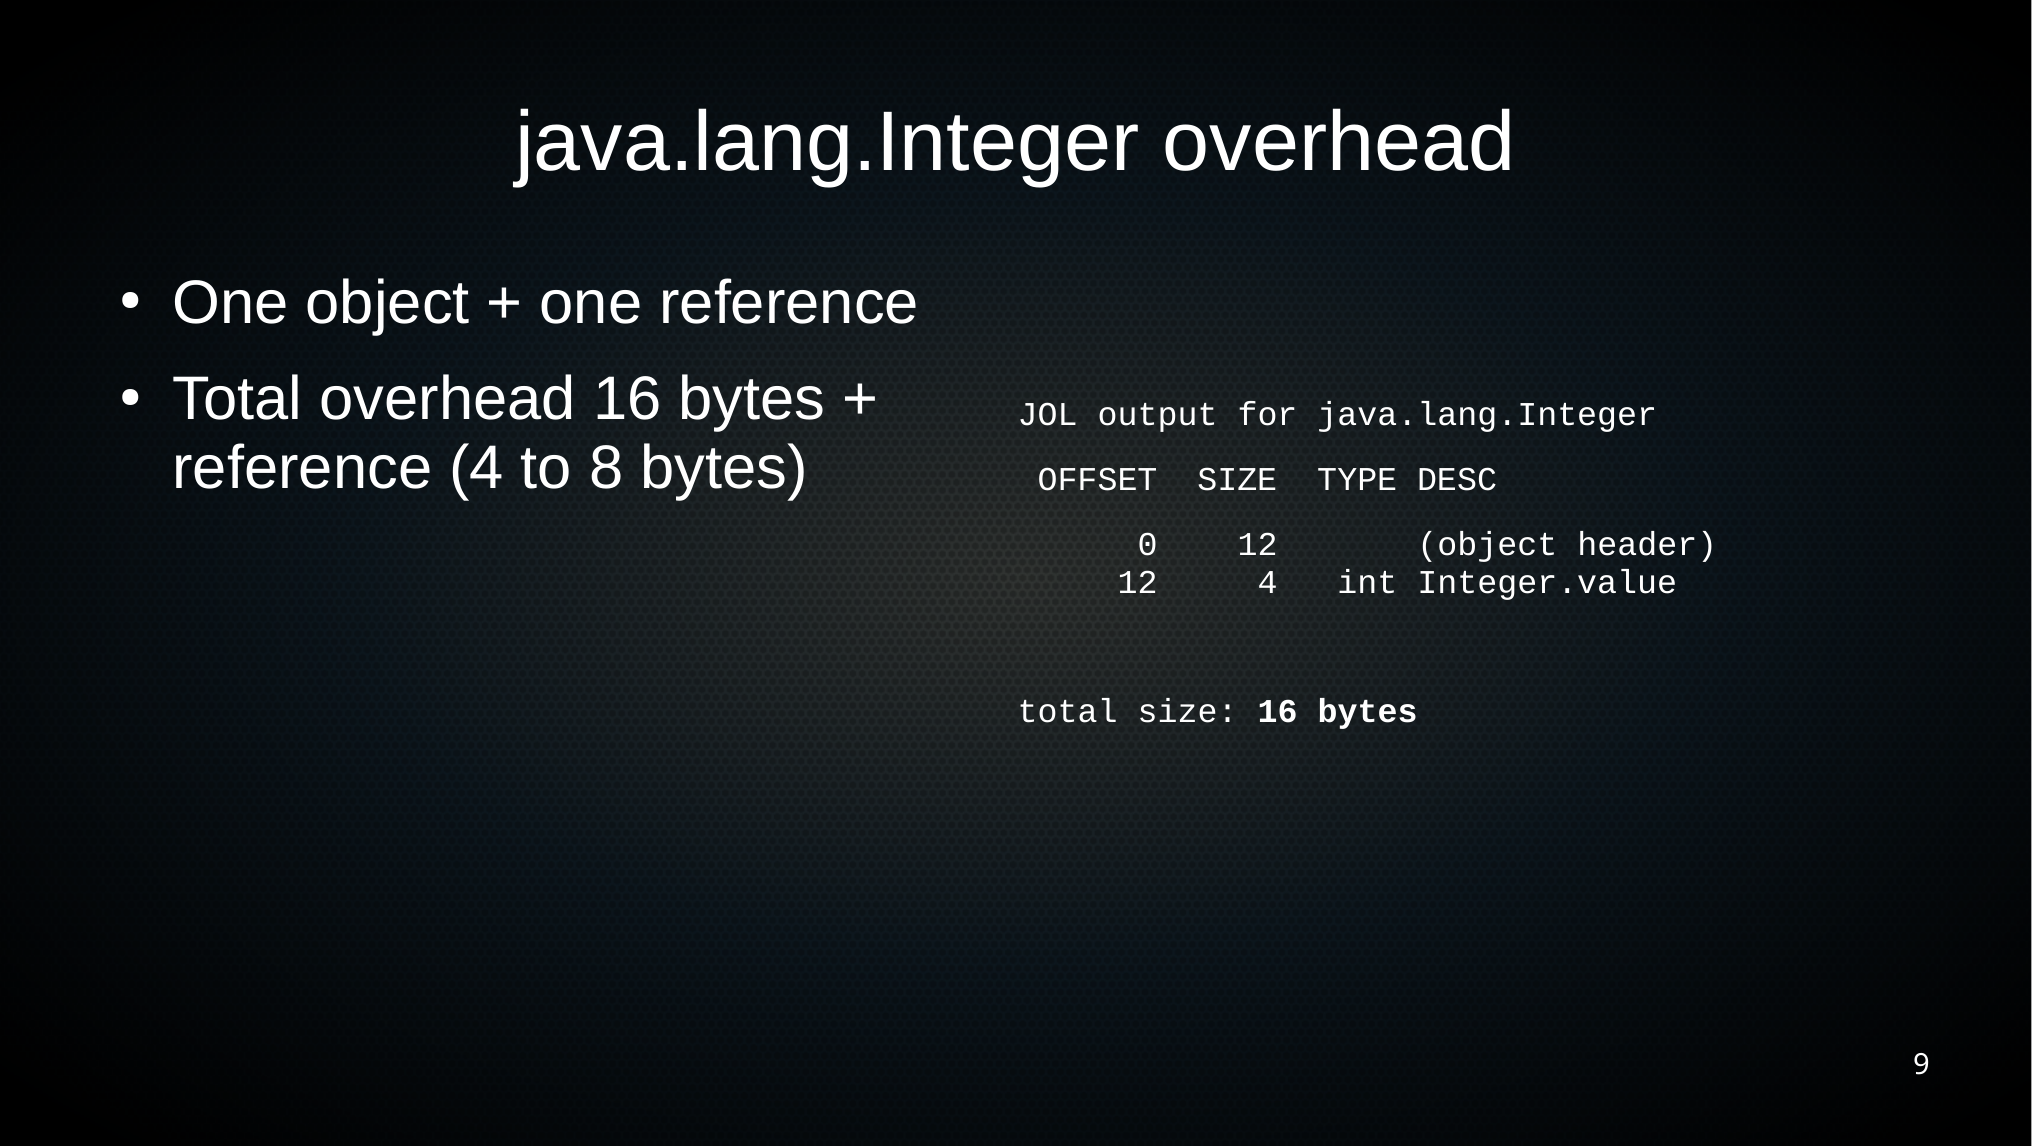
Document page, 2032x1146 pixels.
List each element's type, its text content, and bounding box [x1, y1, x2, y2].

title java.lang.Integer overhead [101, 45, 1930, 237]
picture [0, 0, 2032, 1146]
list One object + one reference Total overhead 16 bytes + reference (4 to 8 bytes) [101, 268, 974, 933]
list JOL output for java.lang.Integer OFFSET SIZE TYPE DESC 0 12 (object header) 12 4 int Integer.value total size: 16 bytes [1017, 268, 1891, 933]
